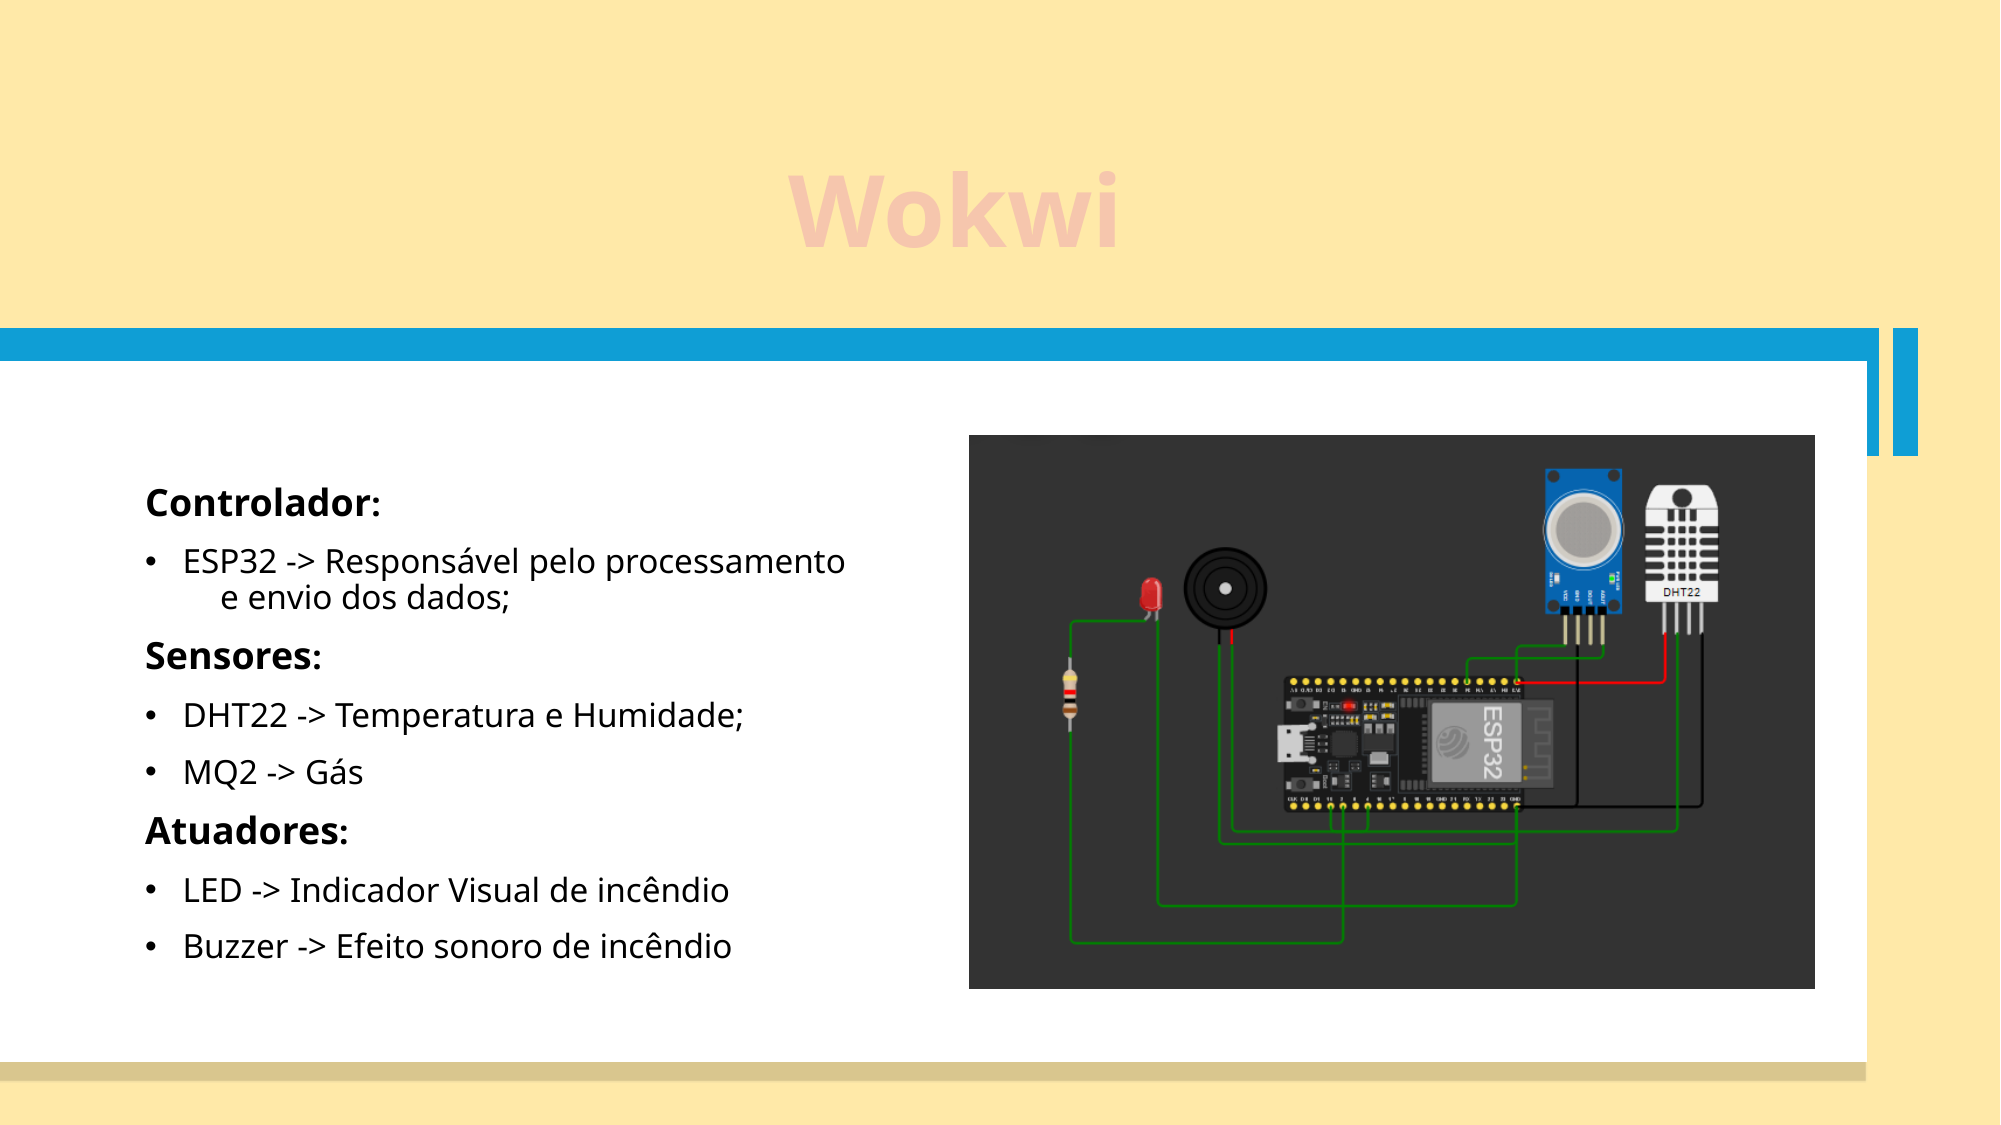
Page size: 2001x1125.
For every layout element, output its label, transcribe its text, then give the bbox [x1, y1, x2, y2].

title Wokwi [130, 63, 1782, 277]
picture [969, 435, 1815, 989]
text_box [0, 0, 2000, 1125]
list Controlador: ESP32 -> Responsável pelo processamento e envio dos dados; Sensores: DHT22 -> Temperatura e Humidade; MQ2 -> Gás Atuadores: LED -> Indicador Visual de incêndio Buzzer -> Efeito sonoro de incêndio [130, 426, 874, 1024]
